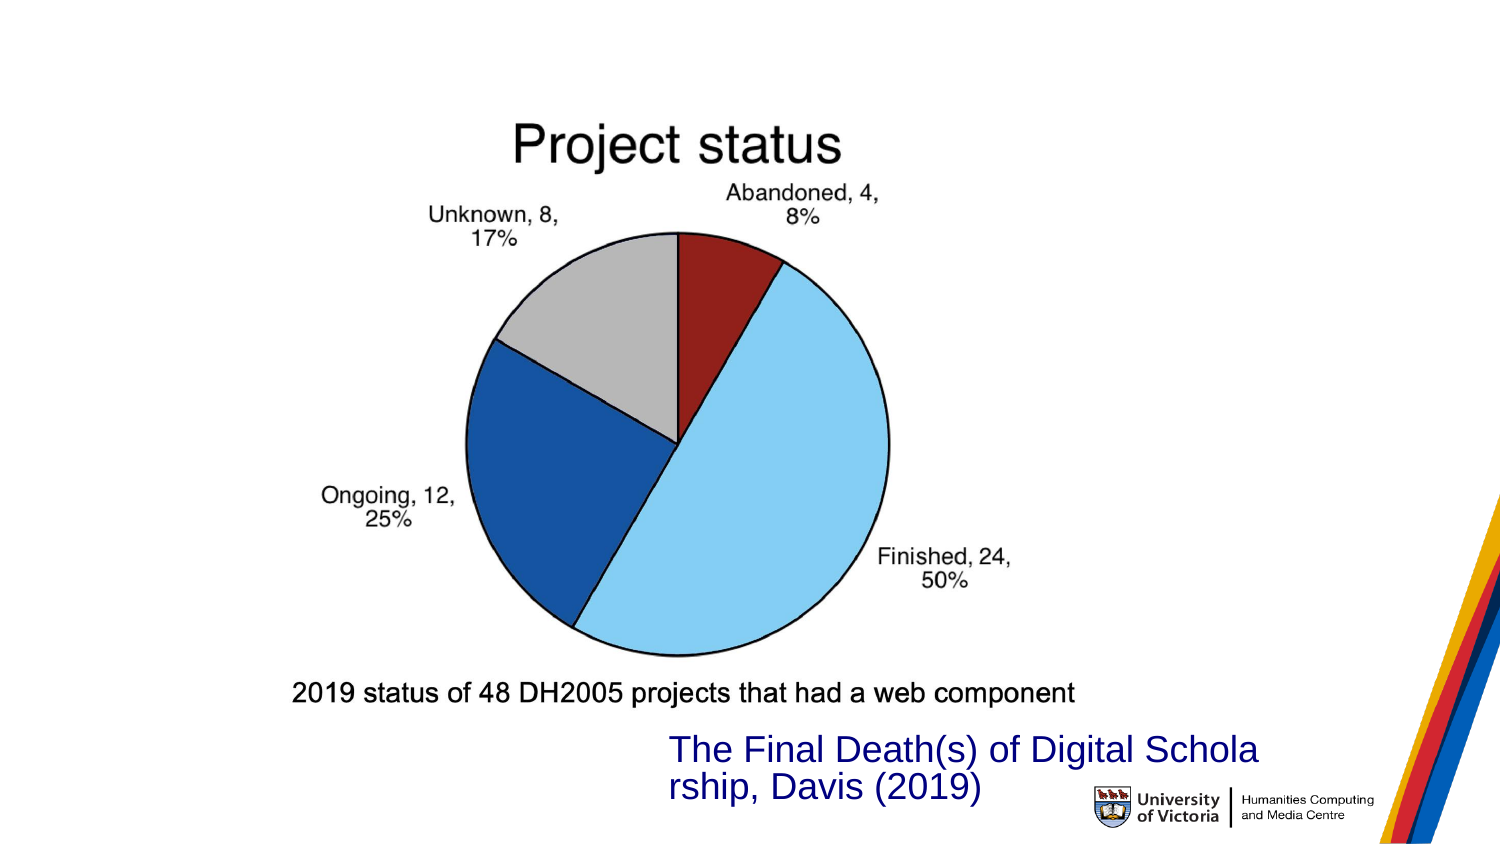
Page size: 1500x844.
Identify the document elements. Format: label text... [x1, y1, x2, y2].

picture [252, 87, 1500, 844]
text_box The Final Death(s) of Digital Scholarship, Davis (2019) [653, 709, 1277, 785]
